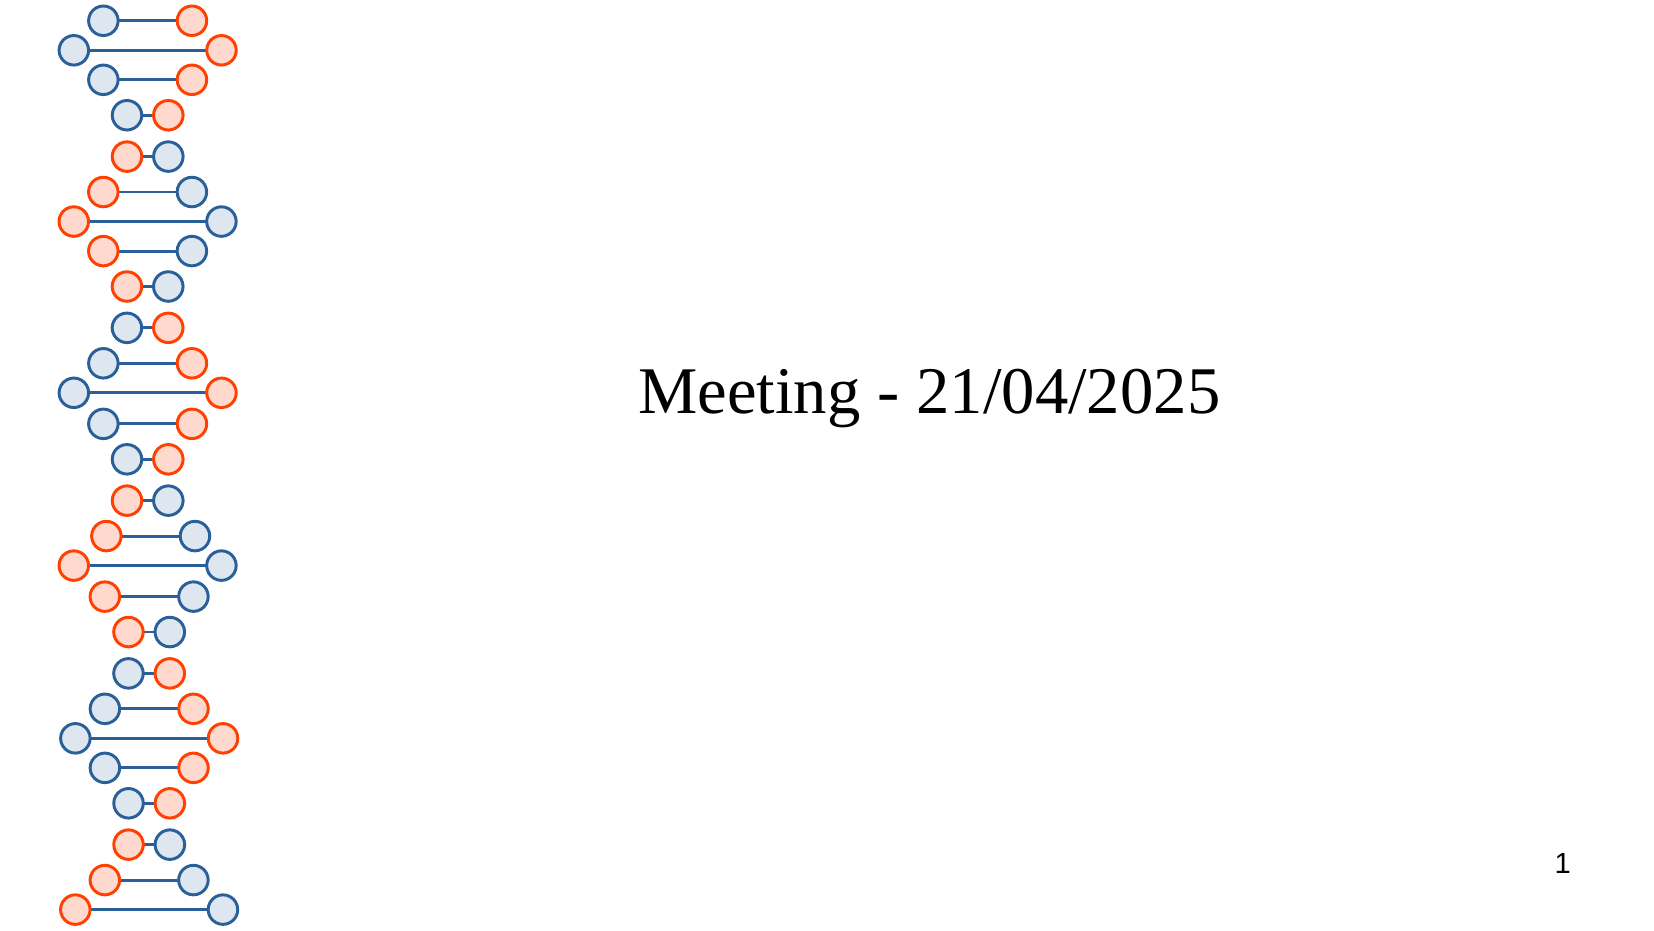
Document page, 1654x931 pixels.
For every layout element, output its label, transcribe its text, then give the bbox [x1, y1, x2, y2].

subtitle Meeting - 21/04/2025 [265, 35, 1595, 748]
